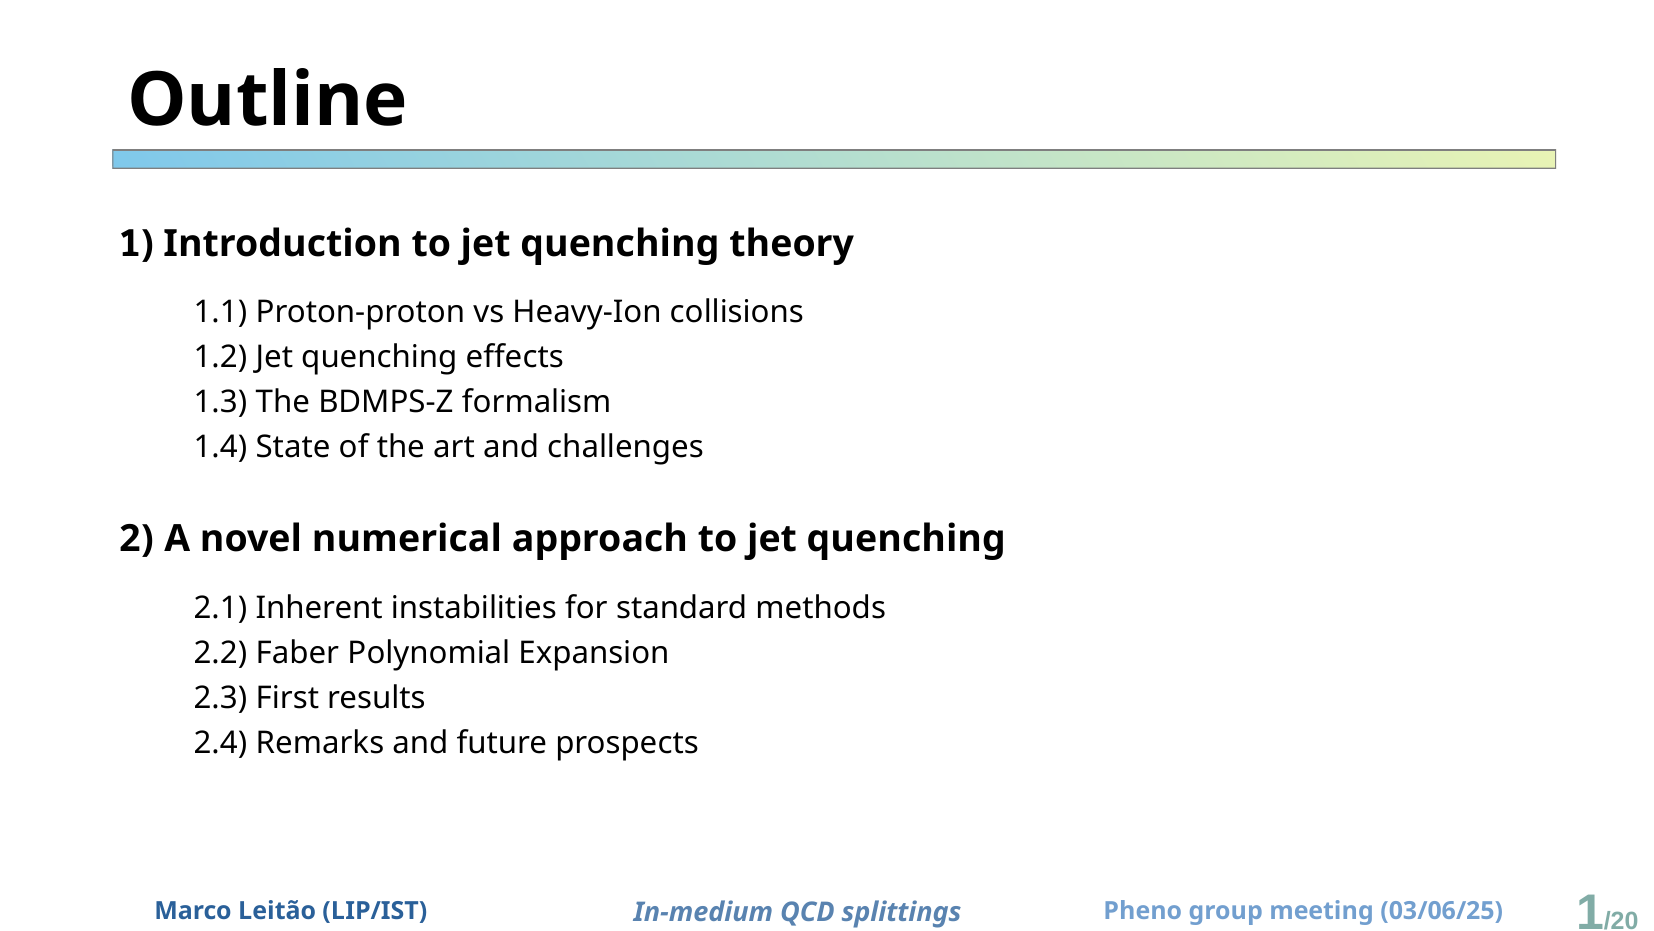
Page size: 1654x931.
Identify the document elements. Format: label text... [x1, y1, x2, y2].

text_box In-medium QCD splittings [487, 885, 994, 931]
text_box Pheno group meeting (03/06/25) [994, 885, 1613, 931]
text_box [112, 149, 1557, 169]
text_box 1/20 [1541, 876, 1654, 931]
text_box 1) Introduction to jet quenching theory 1.1) Proton-proton vs Heavy-Ion collisions 1.2) Jet quenching effects 1.3) The BDMPS-Z formalism 1.4) State of the art and challenges 2) A novel numerical approach to jet quenching 2.1) Inherent instabilities for standard methods 2.2) Faber Polynomial Expansion 2.3) First results 2.4) Remarks and future prospects [103, 208, 1542, 800]
text_box Outline [112, 37, 826, 149]
text_box Marco Leitão (LIP/IST) [0, 885, 487, 931]
